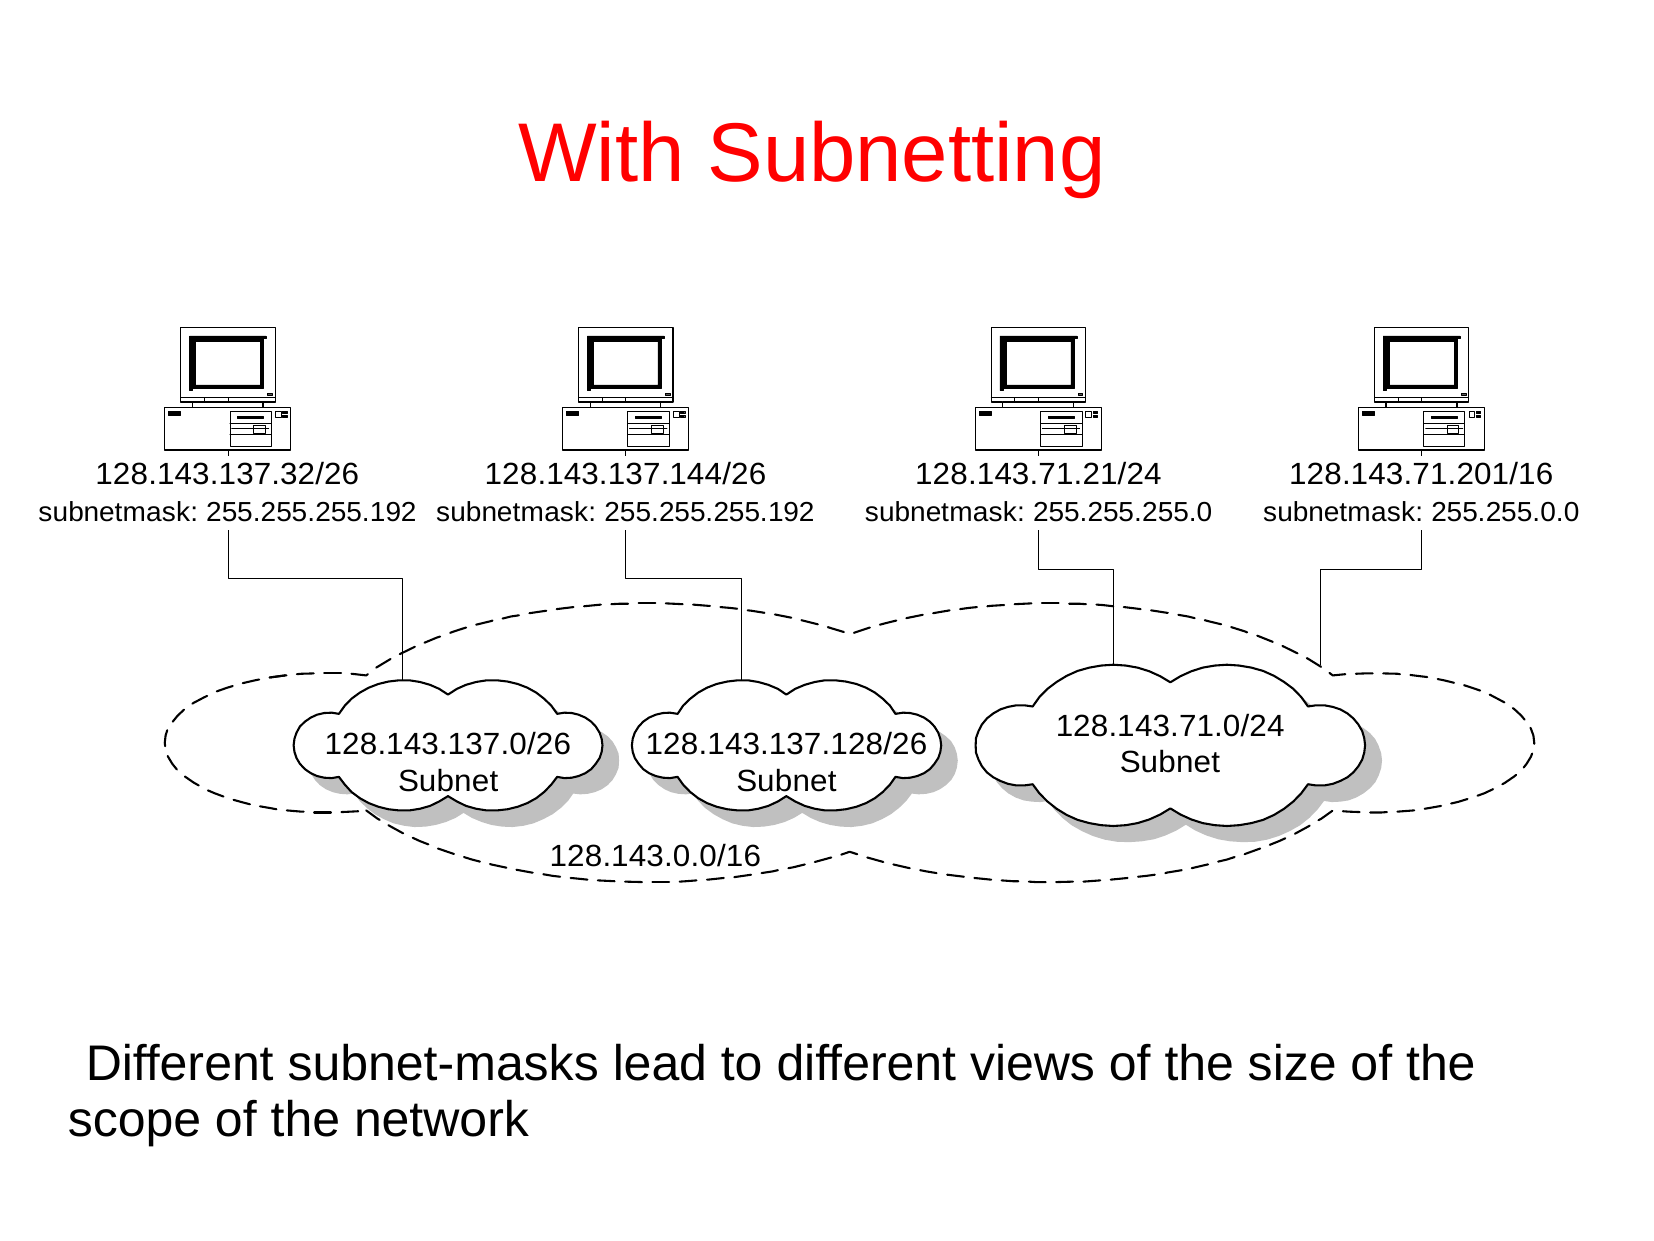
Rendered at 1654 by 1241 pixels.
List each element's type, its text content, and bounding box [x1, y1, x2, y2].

chart [29, 295, 1642, 926]
title With Subnetting [0, 49, 1654, 257]
text_box Different subnet-masks lead to different views of the size of the scope of the network [53, 1027, 1518, 1156]
